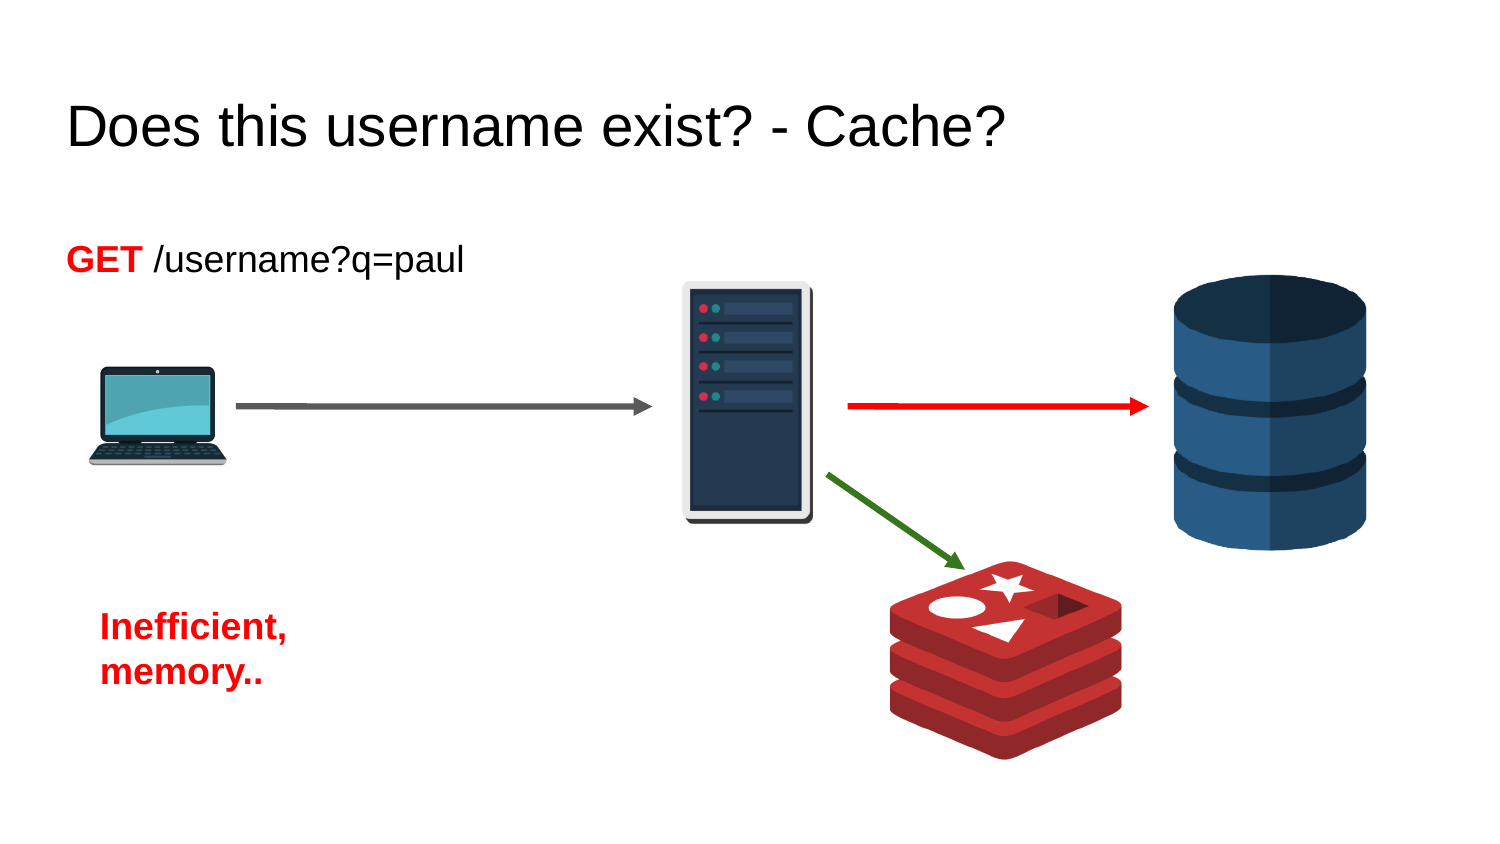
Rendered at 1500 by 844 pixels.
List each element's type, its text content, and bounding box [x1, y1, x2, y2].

title Does this username exist? - Cache? [51, 72, 1096, 167]
picture [84, 330, 236, 483]
text_box Inefficient, memory.. [84, 587, 340, 715]
picture [1148, 244, 1397, 568]
picture [652, 250, 848, 563]
text_box GET /username?q=paul [51, 219, 545, 314]
picture [881, 536, 1137, 767]
